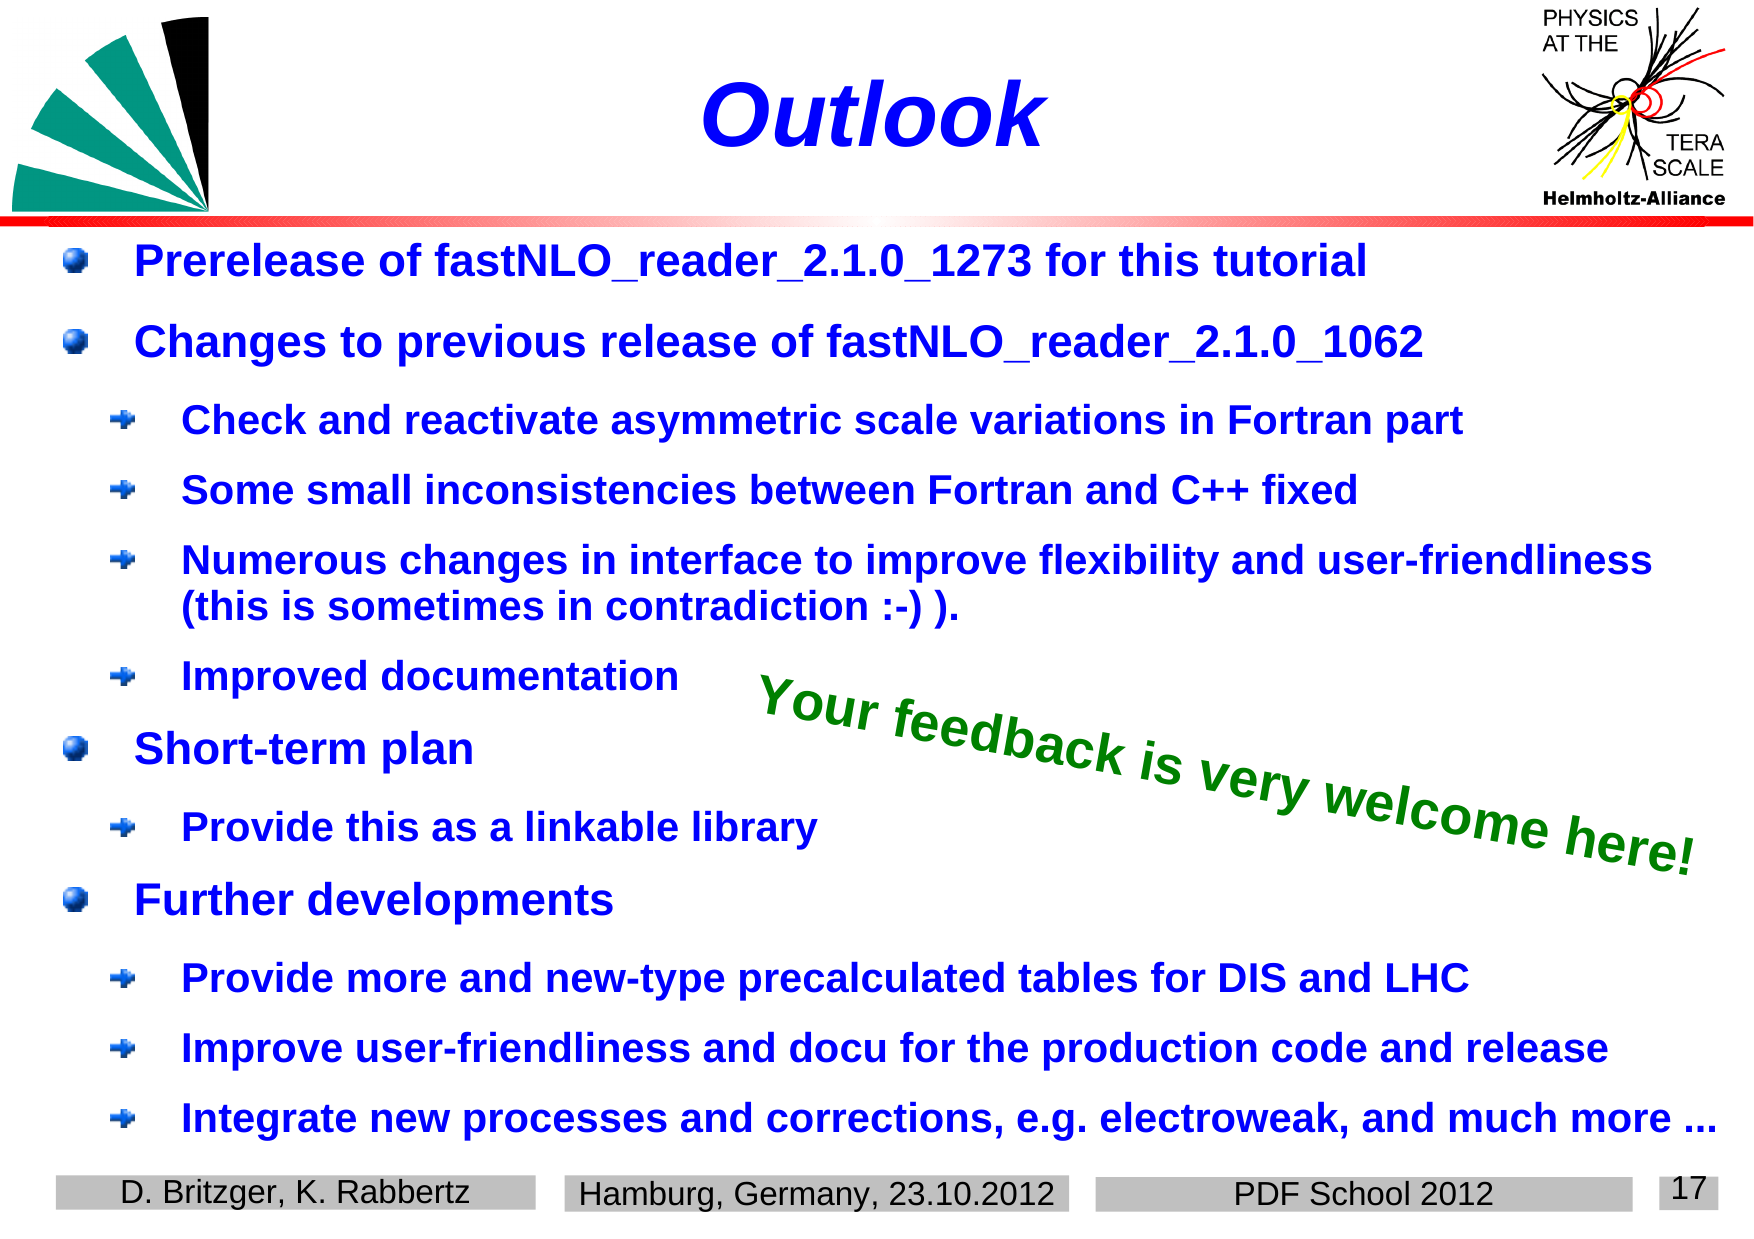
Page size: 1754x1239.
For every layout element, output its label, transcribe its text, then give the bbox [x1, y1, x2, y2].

picture [12, 17, 209, 214]
list Prerelease of fastNLO_reader_2.1.0_1273 for this tutorial Changes to previous release of fastNLO_reader_2.1.0_1062 Check and reactivate asymmetric scale variations in Fortran part Some small inconsistencies between Fortran and C++ fixed Numerous changes in interface to improve flexibility and user-friendliness (this is sometimes in contradiction :-) ). Improved documentation Short-term plan Provide this as a linkable library Further developments Provide more and new-type precalculated tables for DIS and LHC Improve user-friendliness and docu for the production code and release Integrate new processes and corrections, e.g. electroweak, and much more ... [51, 234, 1754, 1222]
text_box Your feedback is very welcome here! [739, 654, 1715, 896]
title Outlook [220, 16, 1525, 213]
picture [1524, 0, 1742, 216]
